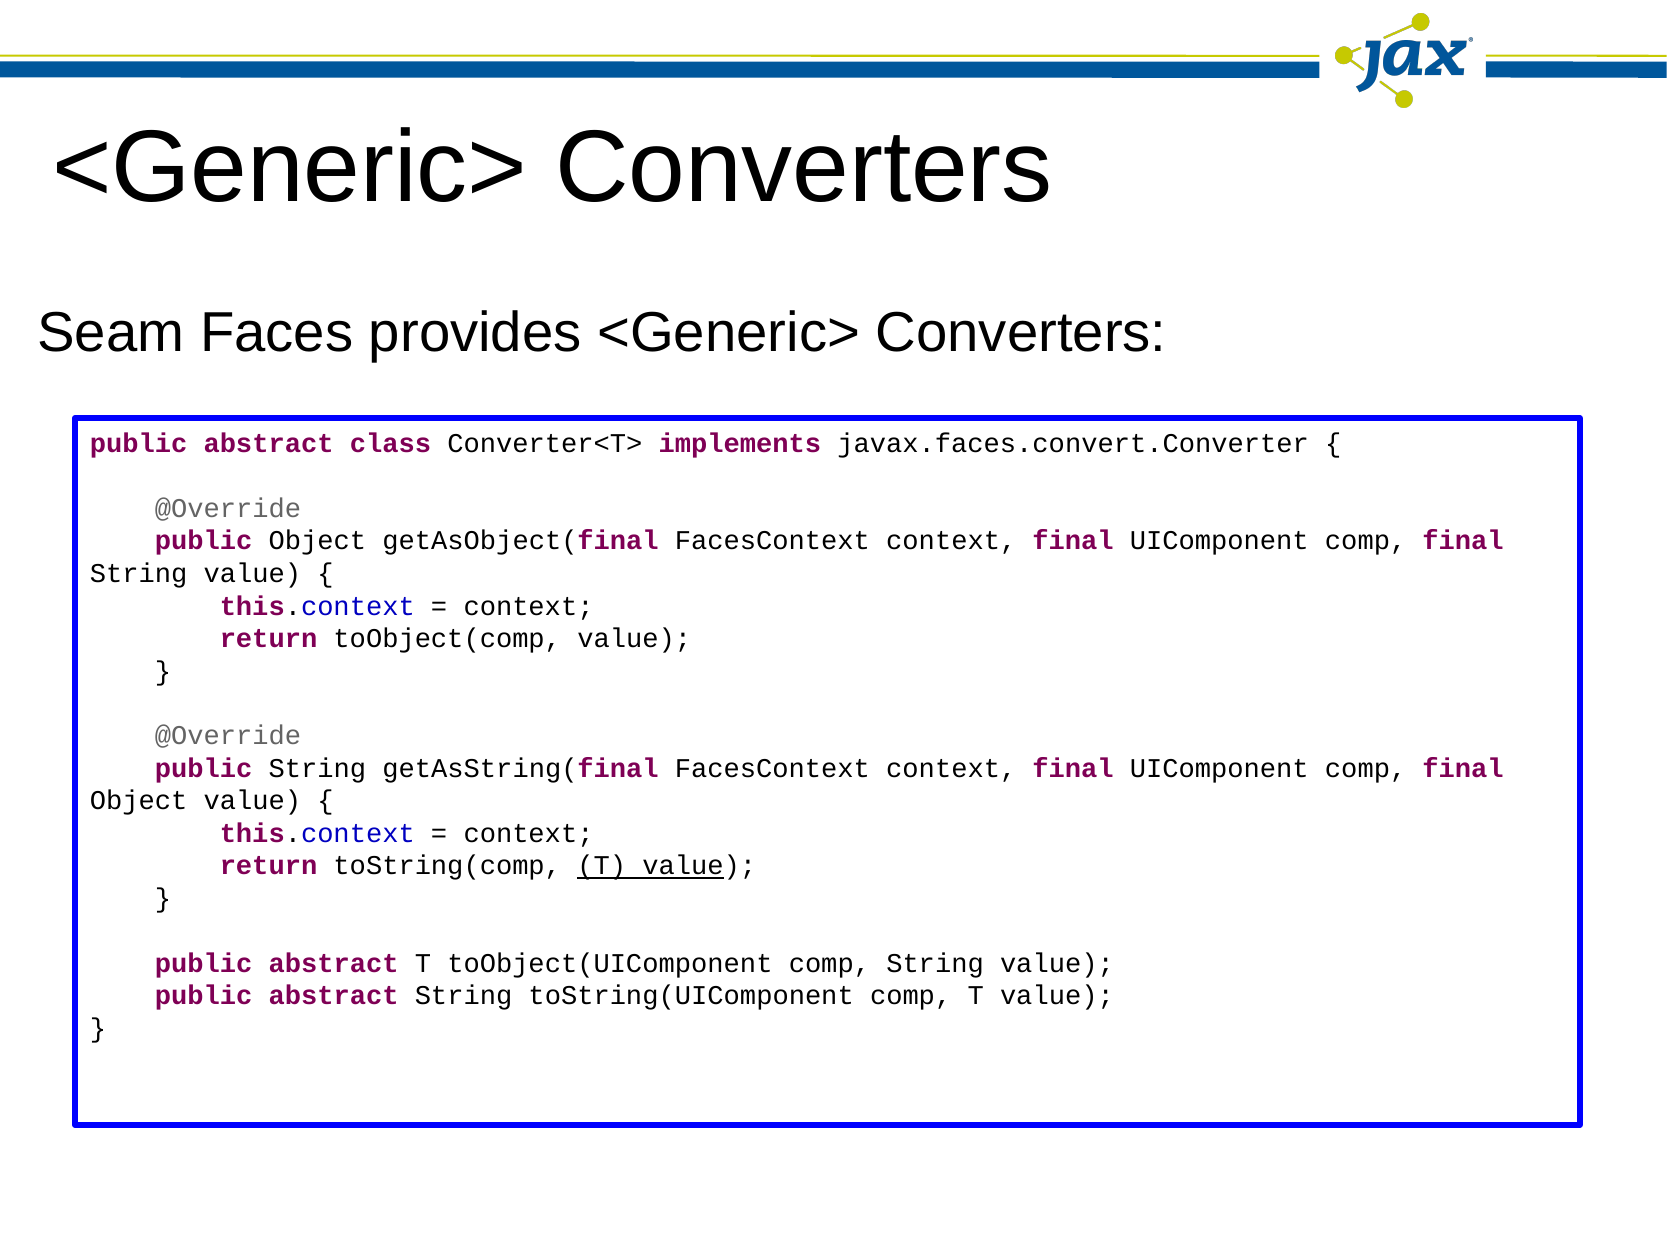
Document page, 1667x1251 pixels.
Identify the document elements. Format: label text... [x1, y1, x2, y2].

list Seam Faces provides <Generic> Converters: [37, 300, 1613, 1126]
title <Generic> Converters [37, 91, 1651, 230]
text_box public abstract class Converter<T> implements javax.faces.convert.Converter { @Override public Object getAsObject(final FacesContext context, final UIComponent comp, final String value) { this.context = context; return toObject(comp, value); } @Override public String getAsString(final FacesContext context, final UIComponent comp, final Object value) { this.context = context; return toString(comp, (T) value); } public abstract T toObject(UIComponent comp, String value); public abstract String toString(UIComponent comp, T value); } [75, 418, 1580, 1126]
picture [1335, 13, 1473, 91]
